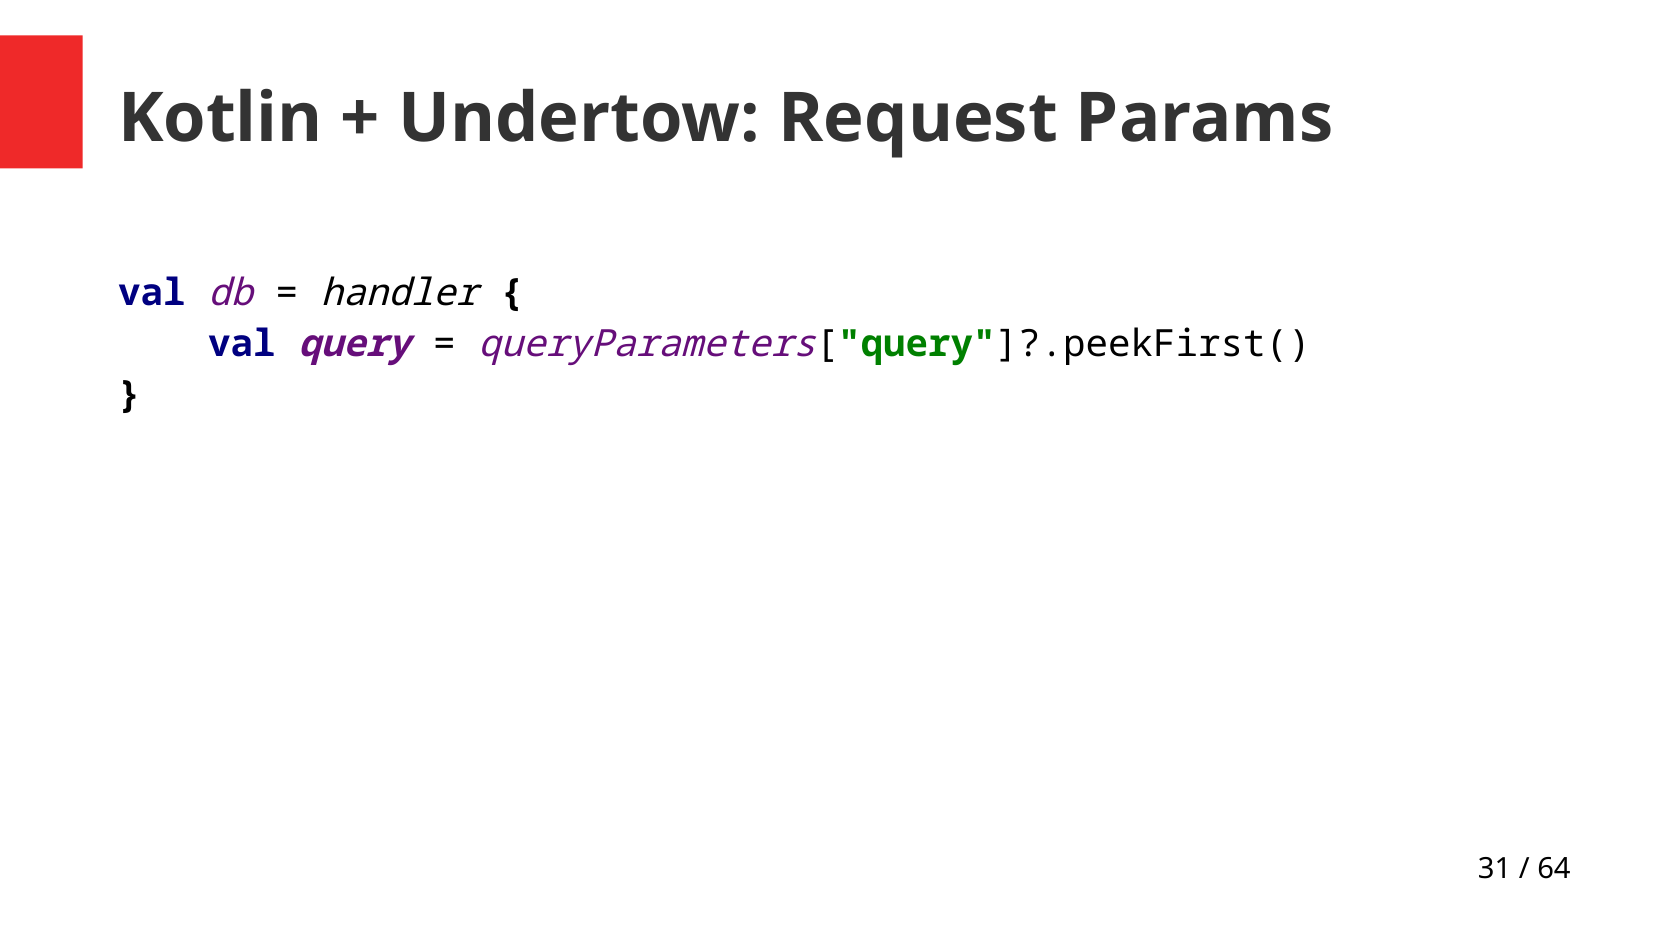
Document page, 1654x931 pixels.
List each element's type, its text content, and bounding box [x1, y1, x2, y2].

title Kotlin + Undertow: Request Params [118, 37, 1571, 193]
list val db = handler { val query = queryParameters["query"]?.peekFirst() } [118, 265, 1536, 806]
